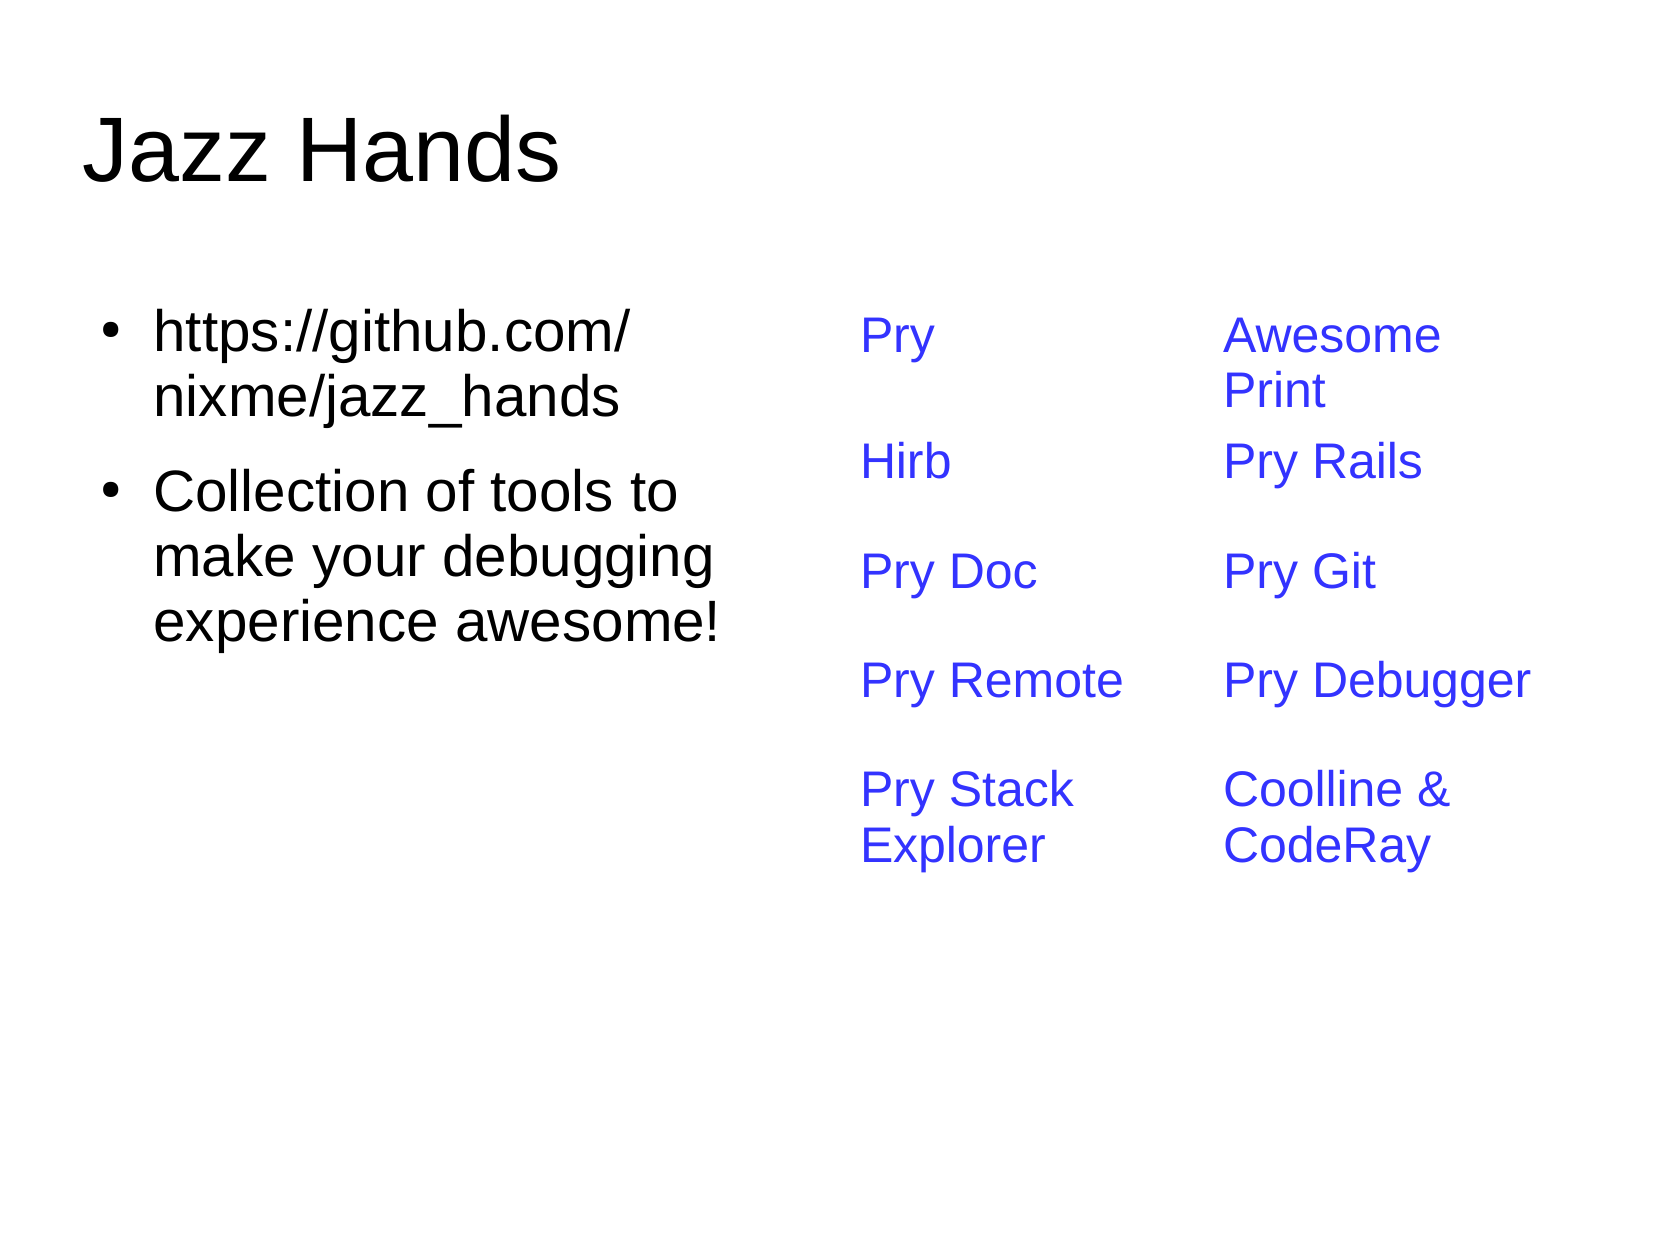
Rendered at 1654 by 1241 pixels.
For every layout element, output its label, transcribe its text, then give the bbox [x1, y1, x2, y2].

table_cell Pry Rails [1209, 427, 1571, 535]
table_cell Hirb [846, 427, 1208, 535]
table_cell Pry Git [1209, 536, 1571, 644]
table_header Pry [846, 300, 1208, 426]
table_cell Coolline & CodeRay [1209, 755, 1571, 880]
table_header Awesome Print [1209, 300, 1571, 426]
table_cell Pry Remote [846, 645, 1208, 754]
list https://github.com/nixme/jazz_hands Collection of tools to make your debugging experience awesome! [82, 299, 809, 1019]
table_cell Pry Stack Explorer [846, 755, 1208, 880]
table_cell Pry Debugger [1209, 645, 1571, 754]
title Jazz Hands [82, 47, 1235, 252]
table_cell Pry Doc [846, 536, 1208, 644]
